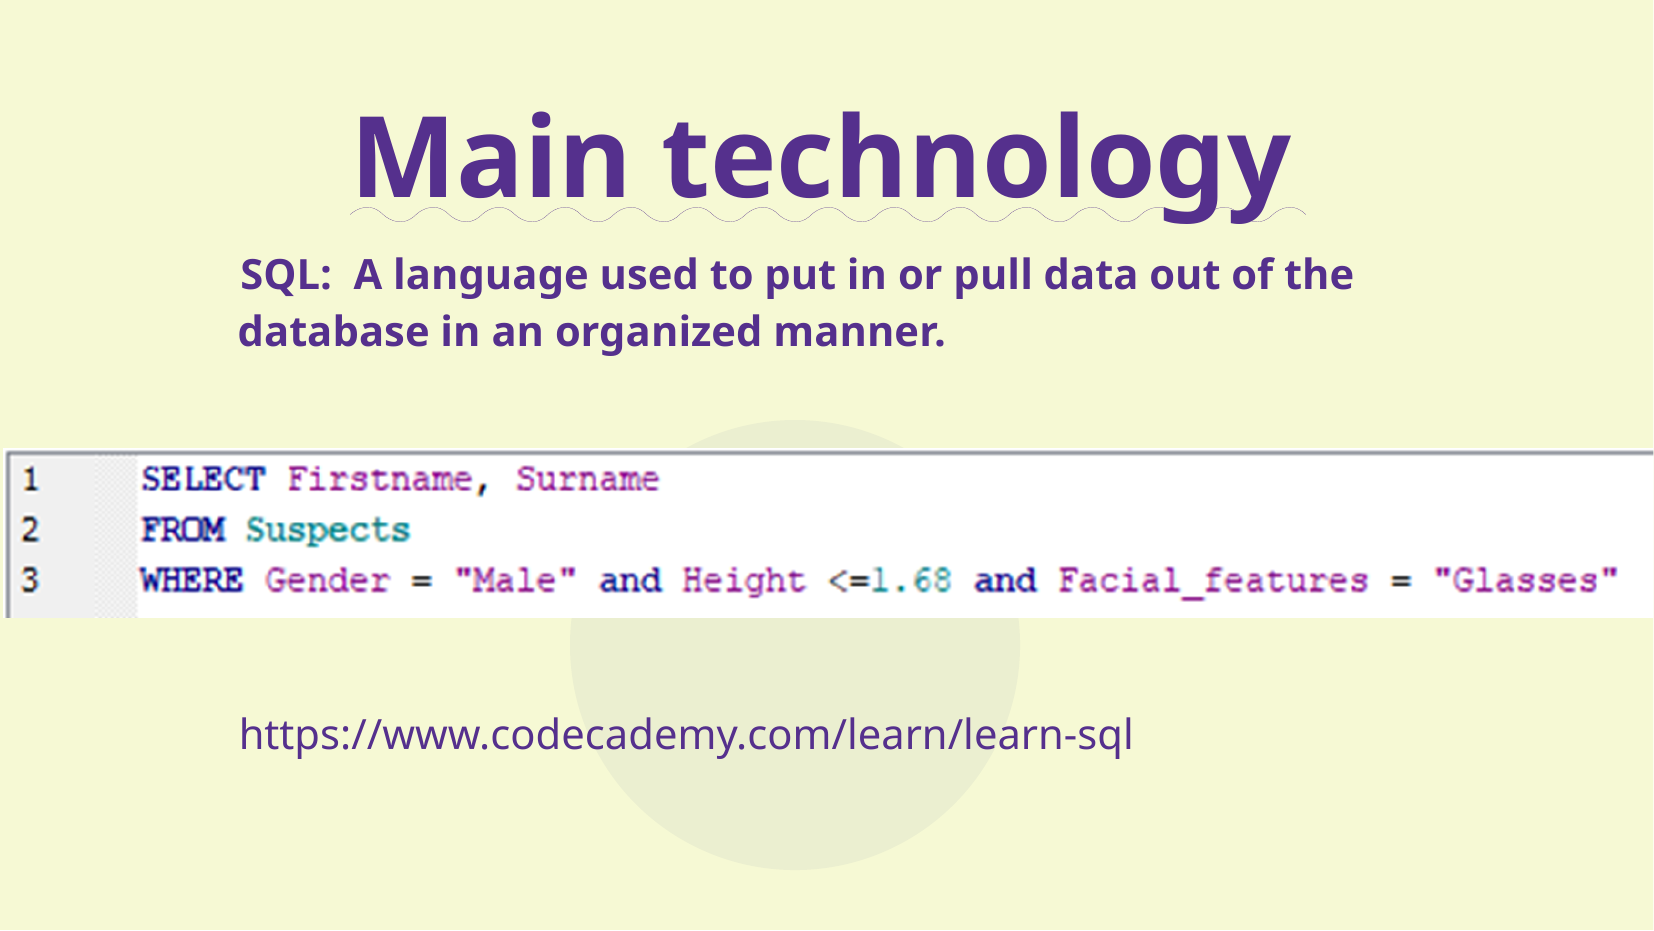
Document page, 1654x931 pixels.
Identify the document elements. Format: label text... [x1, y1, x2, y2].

title Main technology [76, 76, 1565, 233]
text_box SQL: A language used to put in or pull data out of the database in an organized manner. https://www.codecademy.com/learn/learn-sql [187, 237, 1463, 448]
picture [3, 448, 1654, 618]
text_box SQL: A language used to put in or pull data out of the database in an organized manner. https://www.codecademy.com/learn/learn-sql [187, 618, 1463, 789]
